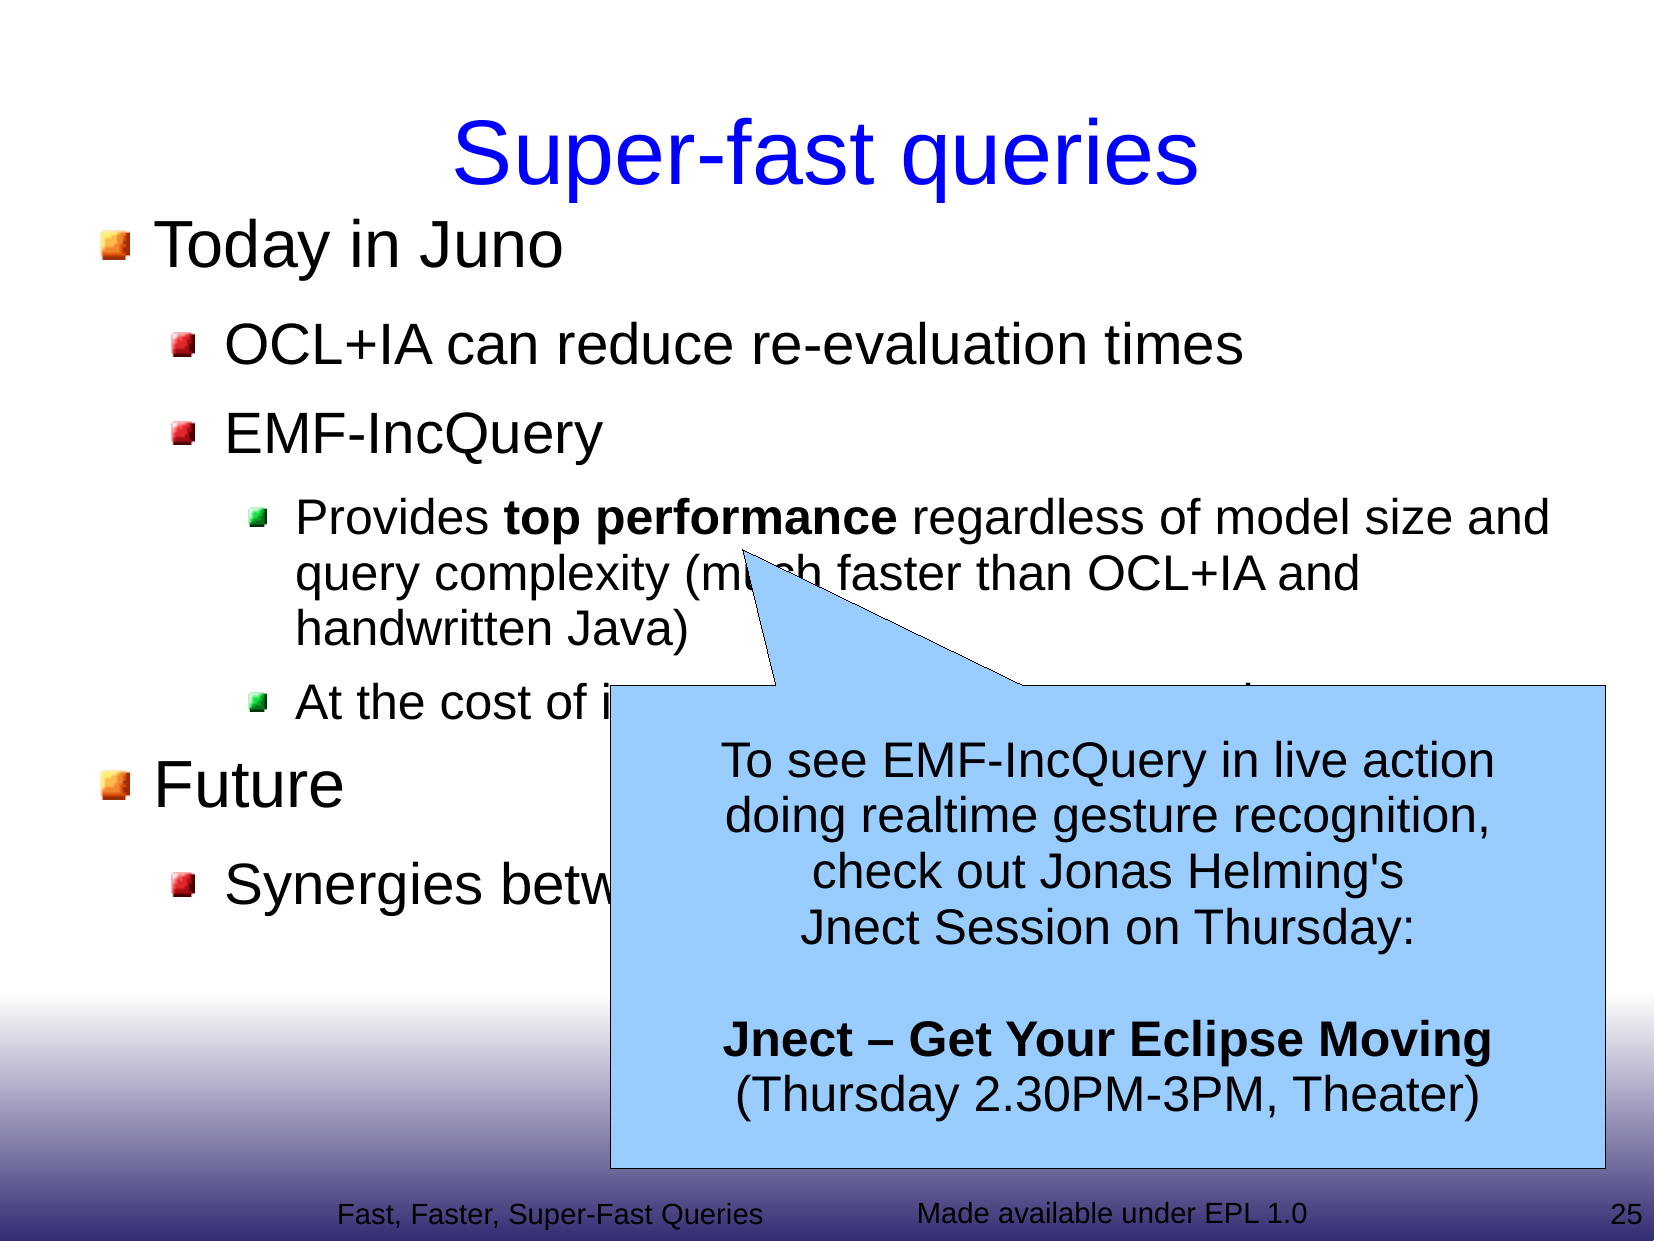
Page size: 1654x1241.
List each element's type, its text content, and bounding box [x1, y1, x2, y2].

text_box To see EMF-IncQuery in live action doing realtime gesture recognition, check out Jonas Helming's Jnect Session on Thursday: Jnect – Get Your Eclipse Moving (Thursday 2.30PM-3PM, Theater) [610, 549, 1606, 1169]
title Super-fast queries [82, 49, 1571, 207]
list Today in Juno OCL+IA can reduce re-evaluation times EMF-IncQuery Provides top performance regardless of model size and query complexity (much faster than OCL+IA and handwritten Java) At the cost of increased memory consumption Future Synergies between EMF-IncQuery and OCL(+IA) [82, 207, 1571, 1017]
